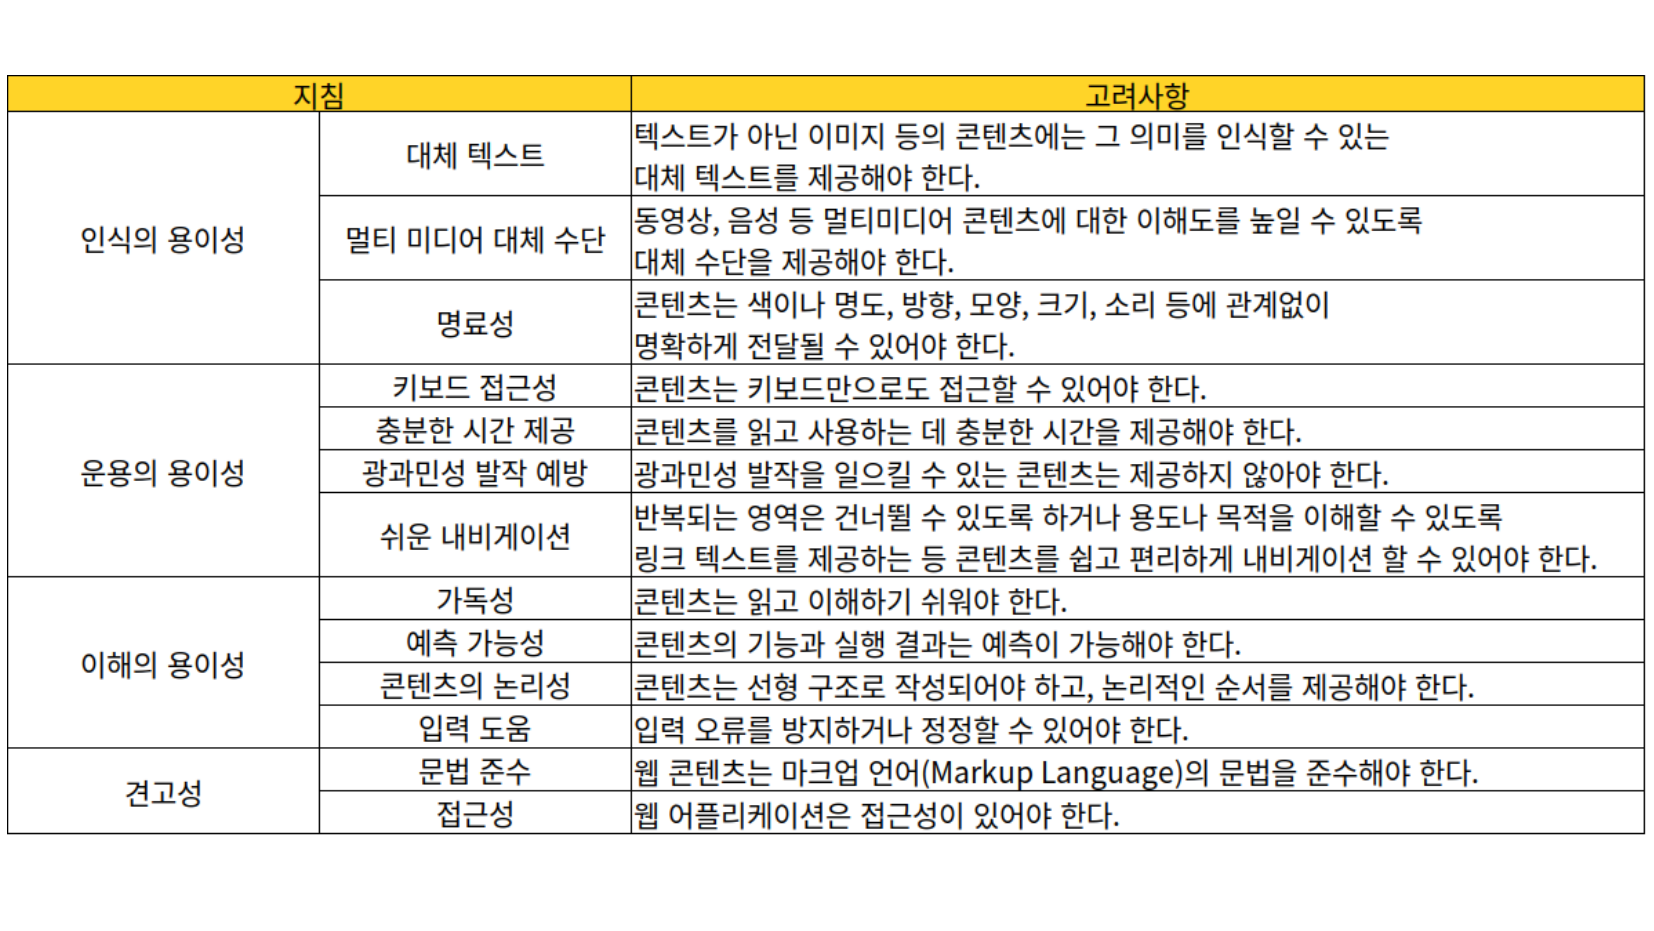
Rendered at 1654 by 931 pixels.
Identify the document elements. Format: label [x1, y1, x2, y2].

picture [7, 75, 1648, 851]
